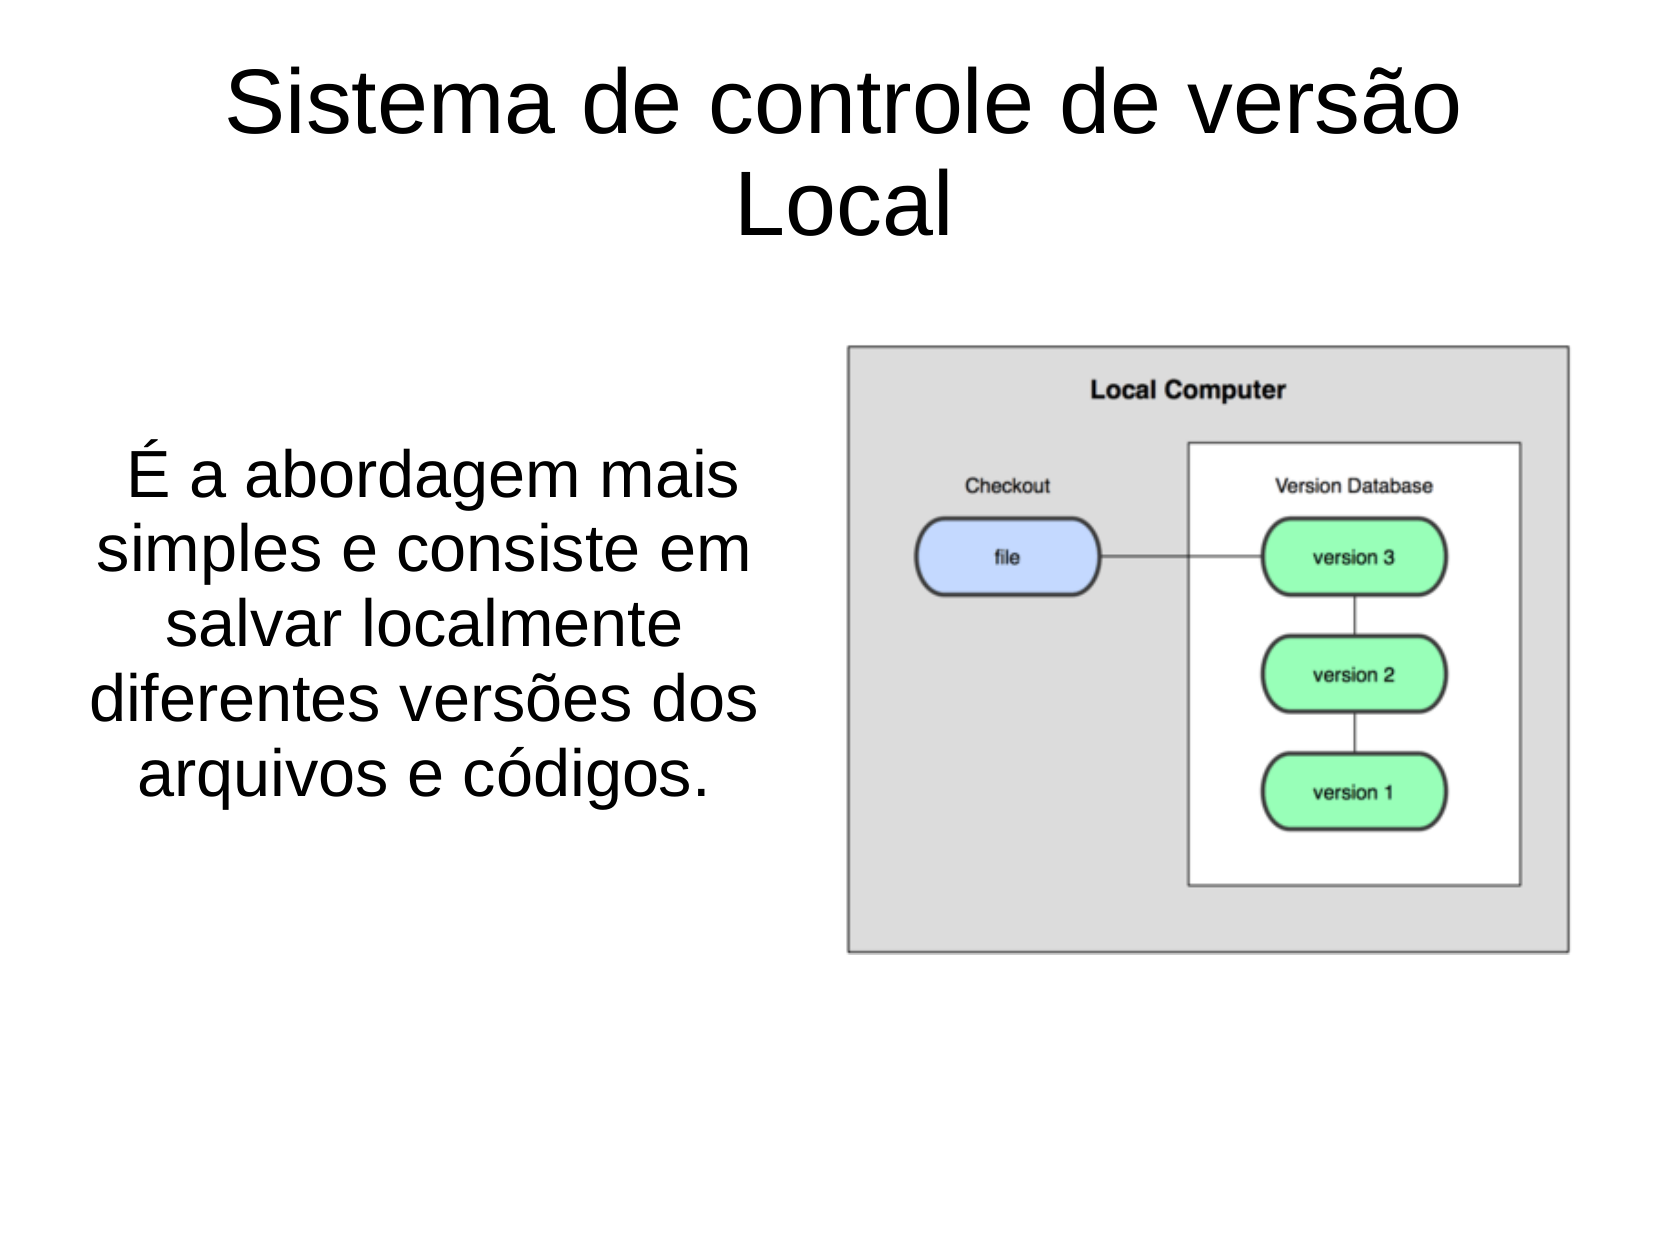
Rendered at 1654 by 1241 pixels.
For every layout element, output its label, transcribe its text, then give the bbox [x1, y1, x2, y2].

title Sistema de controle de versão Local [82, 49, 1571, 257]
list [82, 290, 809, 1010]
text_box É a abordagem mais simples e consiste em salvar localmente diferentes versões dos arquivos e códigos. [45, 436, 768, 811]
picture [845, 344, 1572, 955]
